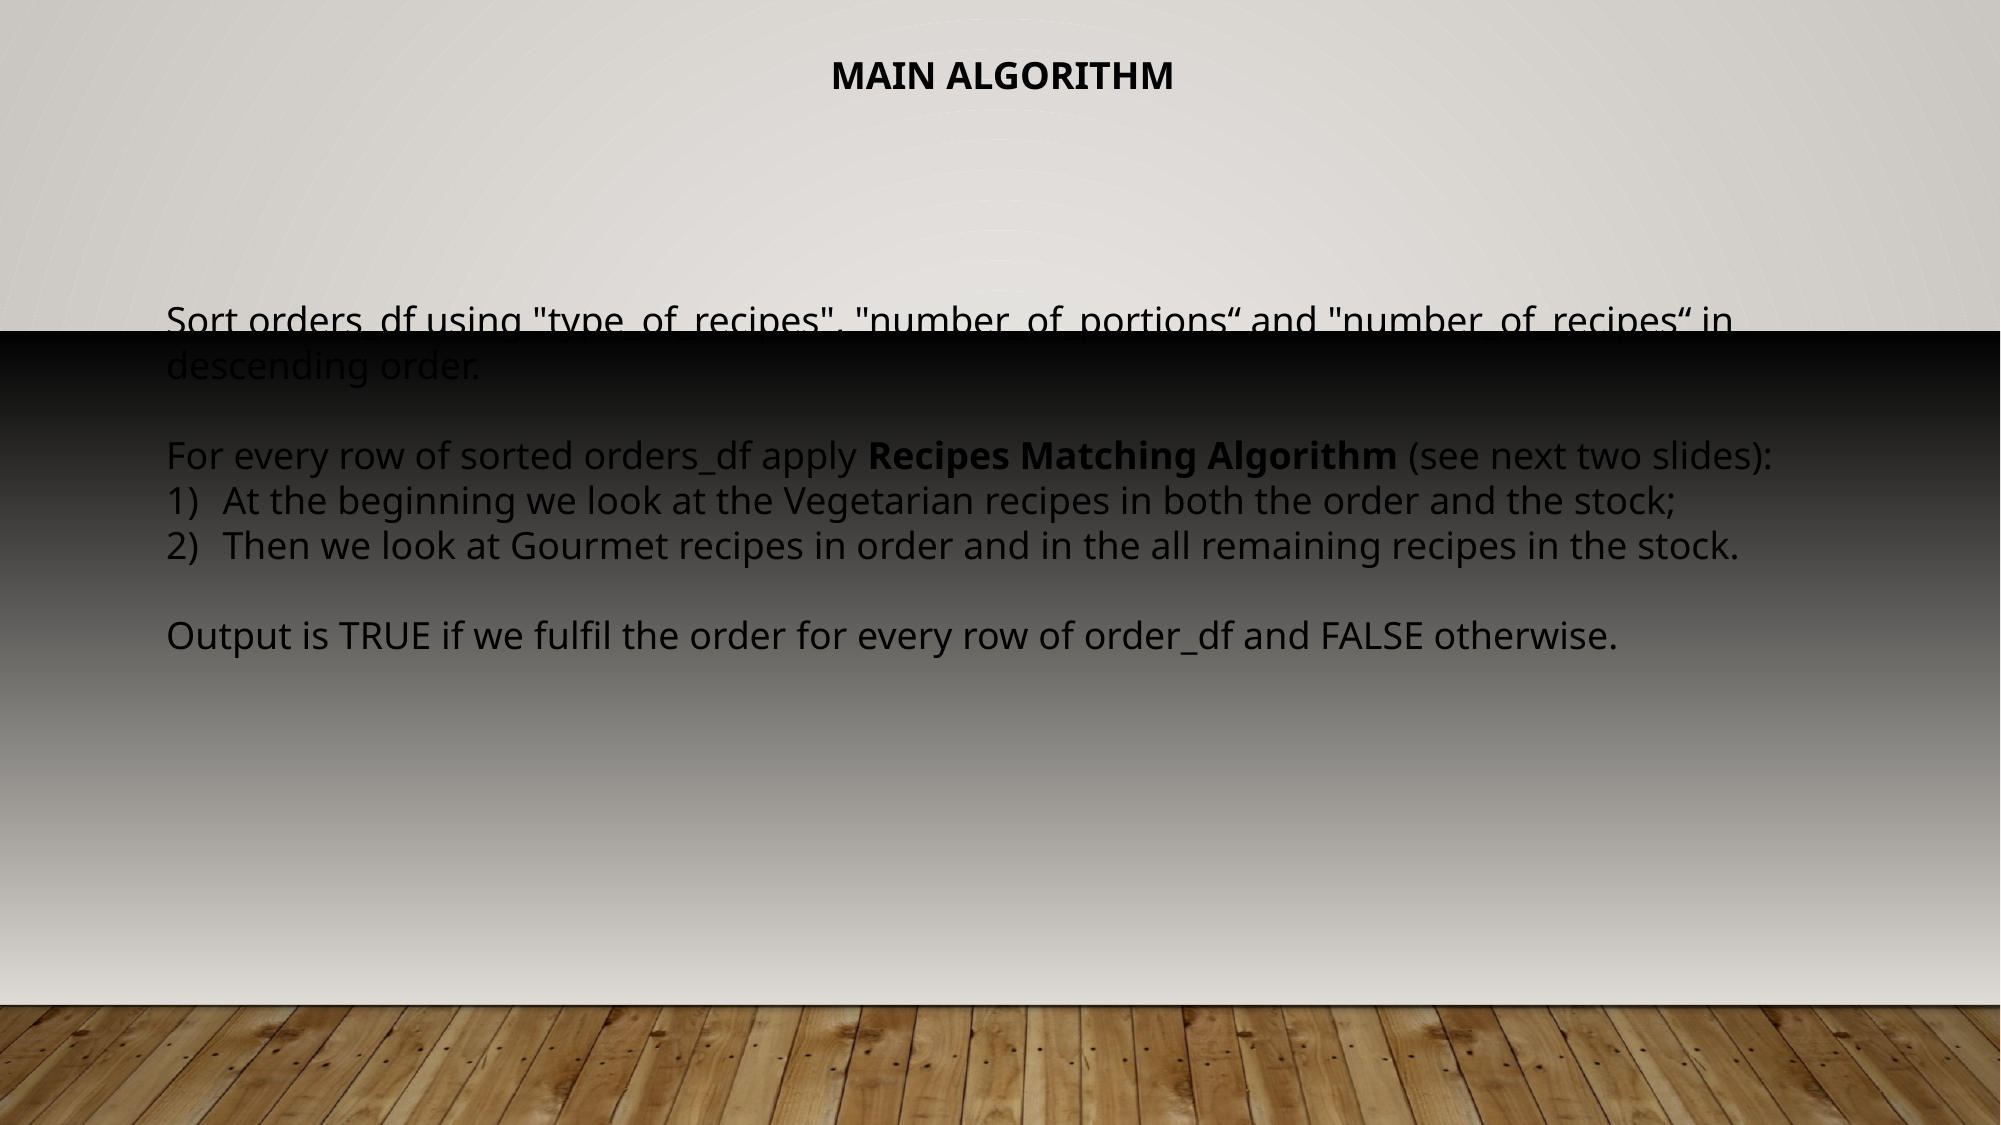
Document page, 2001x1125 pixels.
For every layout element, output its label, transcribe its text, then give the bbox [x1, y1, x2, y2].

text_box Sort orders_df using "type_of_recipes", "number_of_portions“ and "number_of_recipes“ in descending order. For every row of sorted orders_df apply Recipes Matching Algorithm (see next two slides): At the beginning we look at the Vegetarian recipes in both the order and the stock; Then we look at Gourmet recipes in order and in the all remaining recipes in the stock. Output is TRUE if we fulfil the order for every row of order_df and FALSE otherwise. [151, 289, 1867, 669]
text_box MAIN ALGORITHM [2, 44, 2000, 105]
